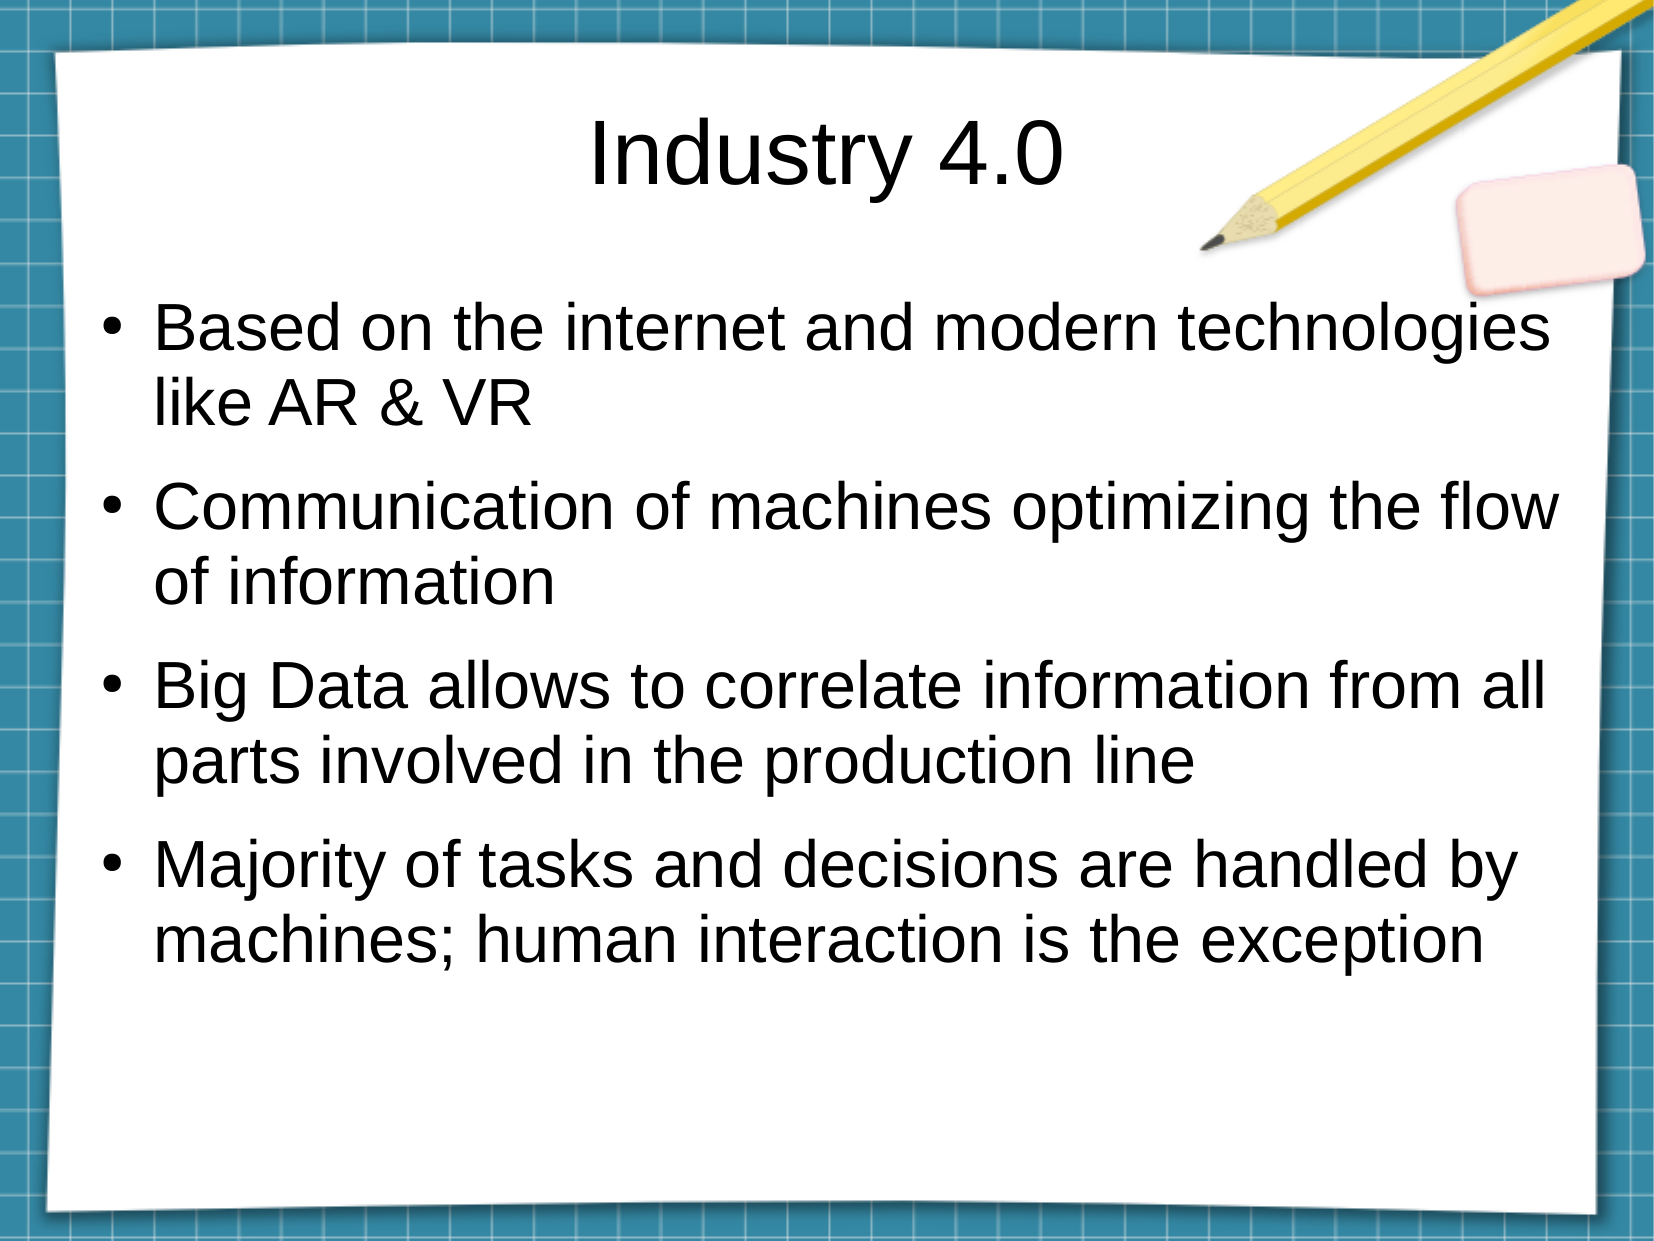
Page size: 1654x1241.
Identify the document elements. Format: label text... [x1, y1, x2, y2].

list Based on the internet and modern technologies like AR & VR Communication of machines optimizing the flow of information Big Data allows to correlate information from all parts involved in the production line Majority of tasks and decisions are handled by machines; human interaction is the exception [82, 290, 1571, 1010]
picture [0, 0, 1654, 1241]
title Industry 4.0 [82, 49, 1571, 257]
